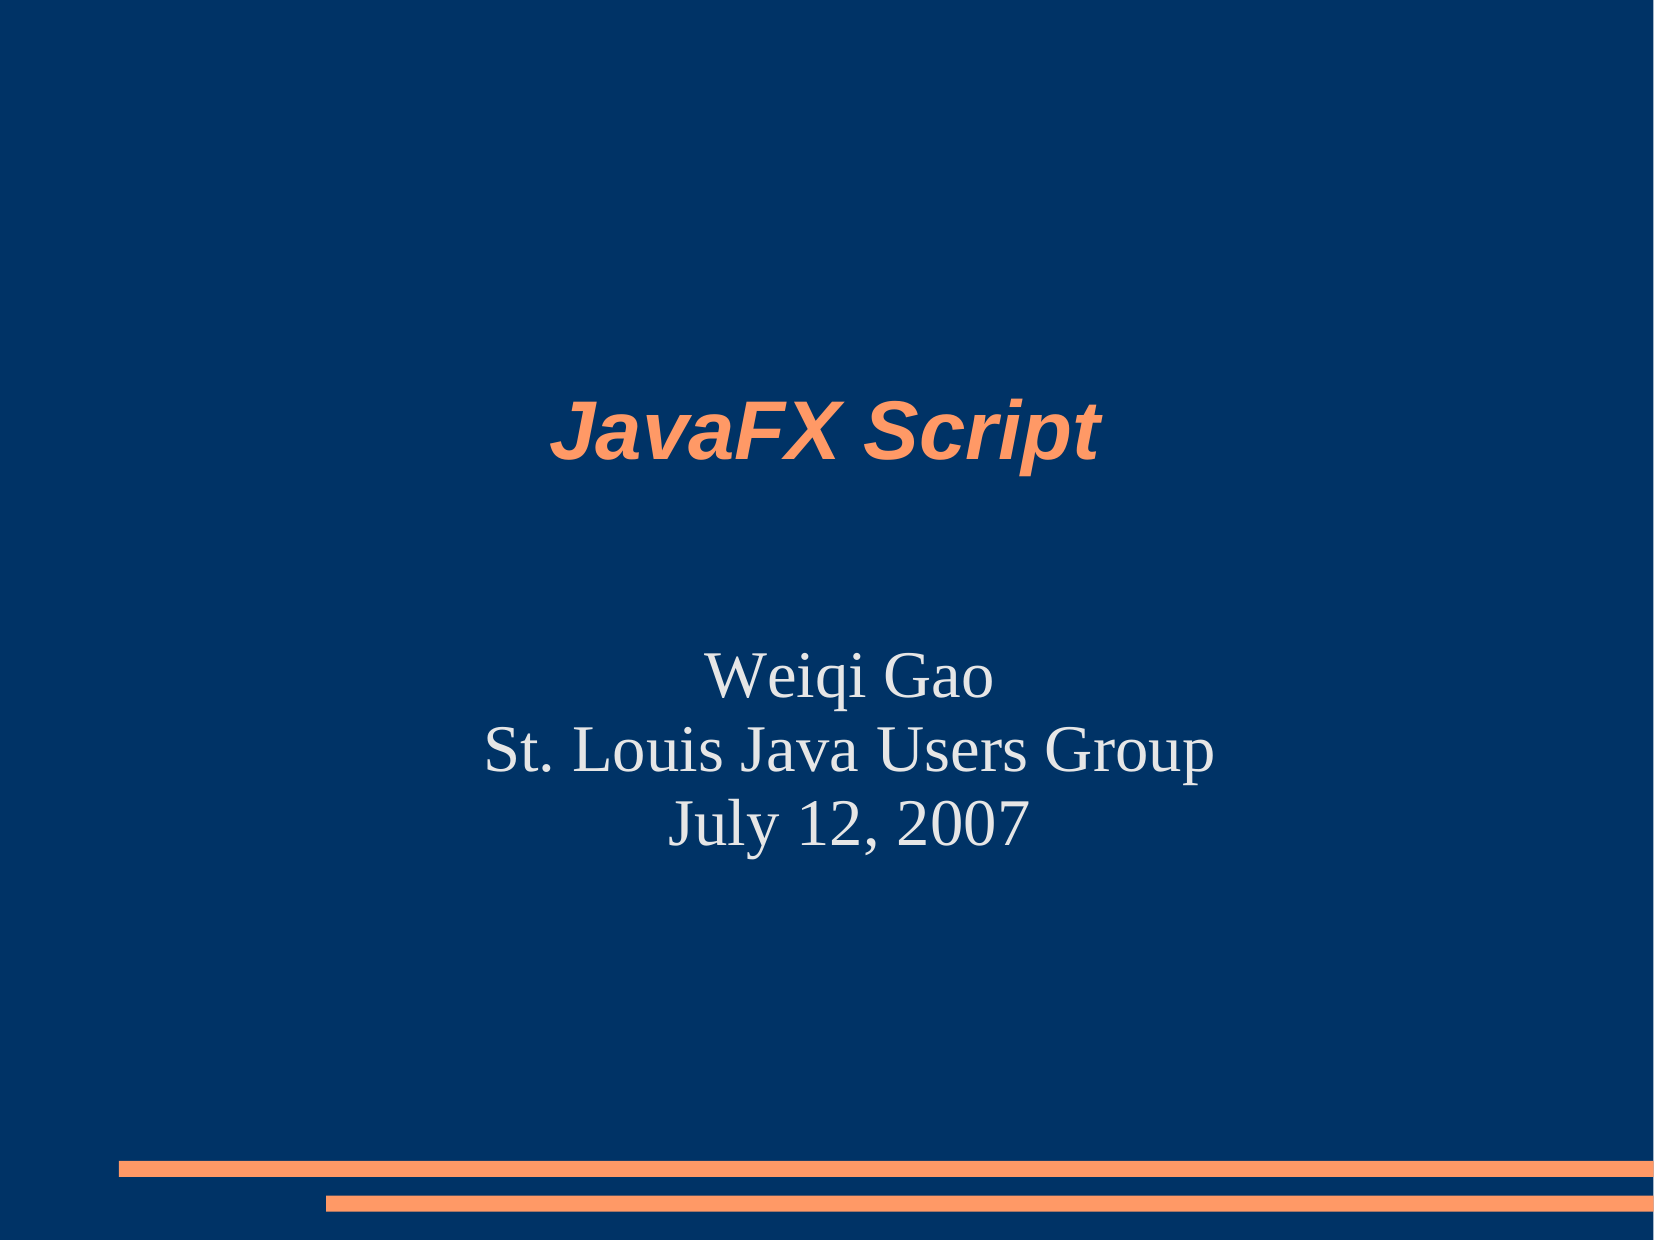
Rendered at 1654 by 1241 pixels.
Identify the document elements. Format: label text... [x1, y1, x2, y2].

title JavaFX Script [112, 337, 1538, 526]
list Weiqi Gao St. Louis Java Users Group July 12, 2007 [121, 637, 1561, 901]
